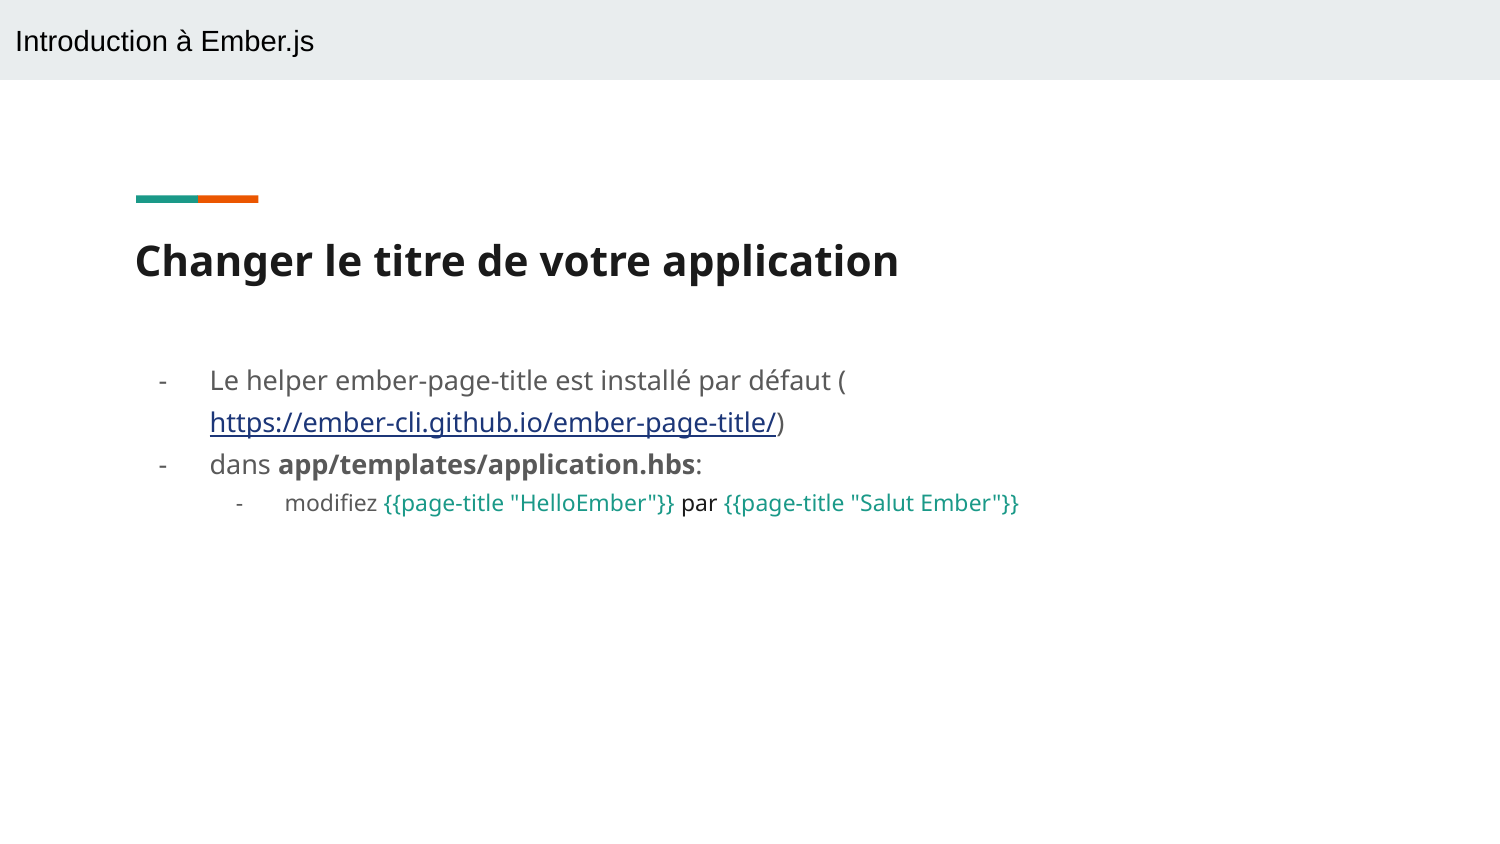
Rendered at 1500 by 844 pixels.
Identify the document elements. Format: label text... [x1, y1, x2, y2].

title Changer le titre de votre application [119, 216, 1381, 305]
list Le helper ember-page-title est installé par défaut (https://ember-cli.github.io/ember-page-title/) dans app/templates/application.hbs: modifiez {{page-title "HelloEmber"}} par {{page-title "Salut Ember"}} [119, 341, 1381, 712]
